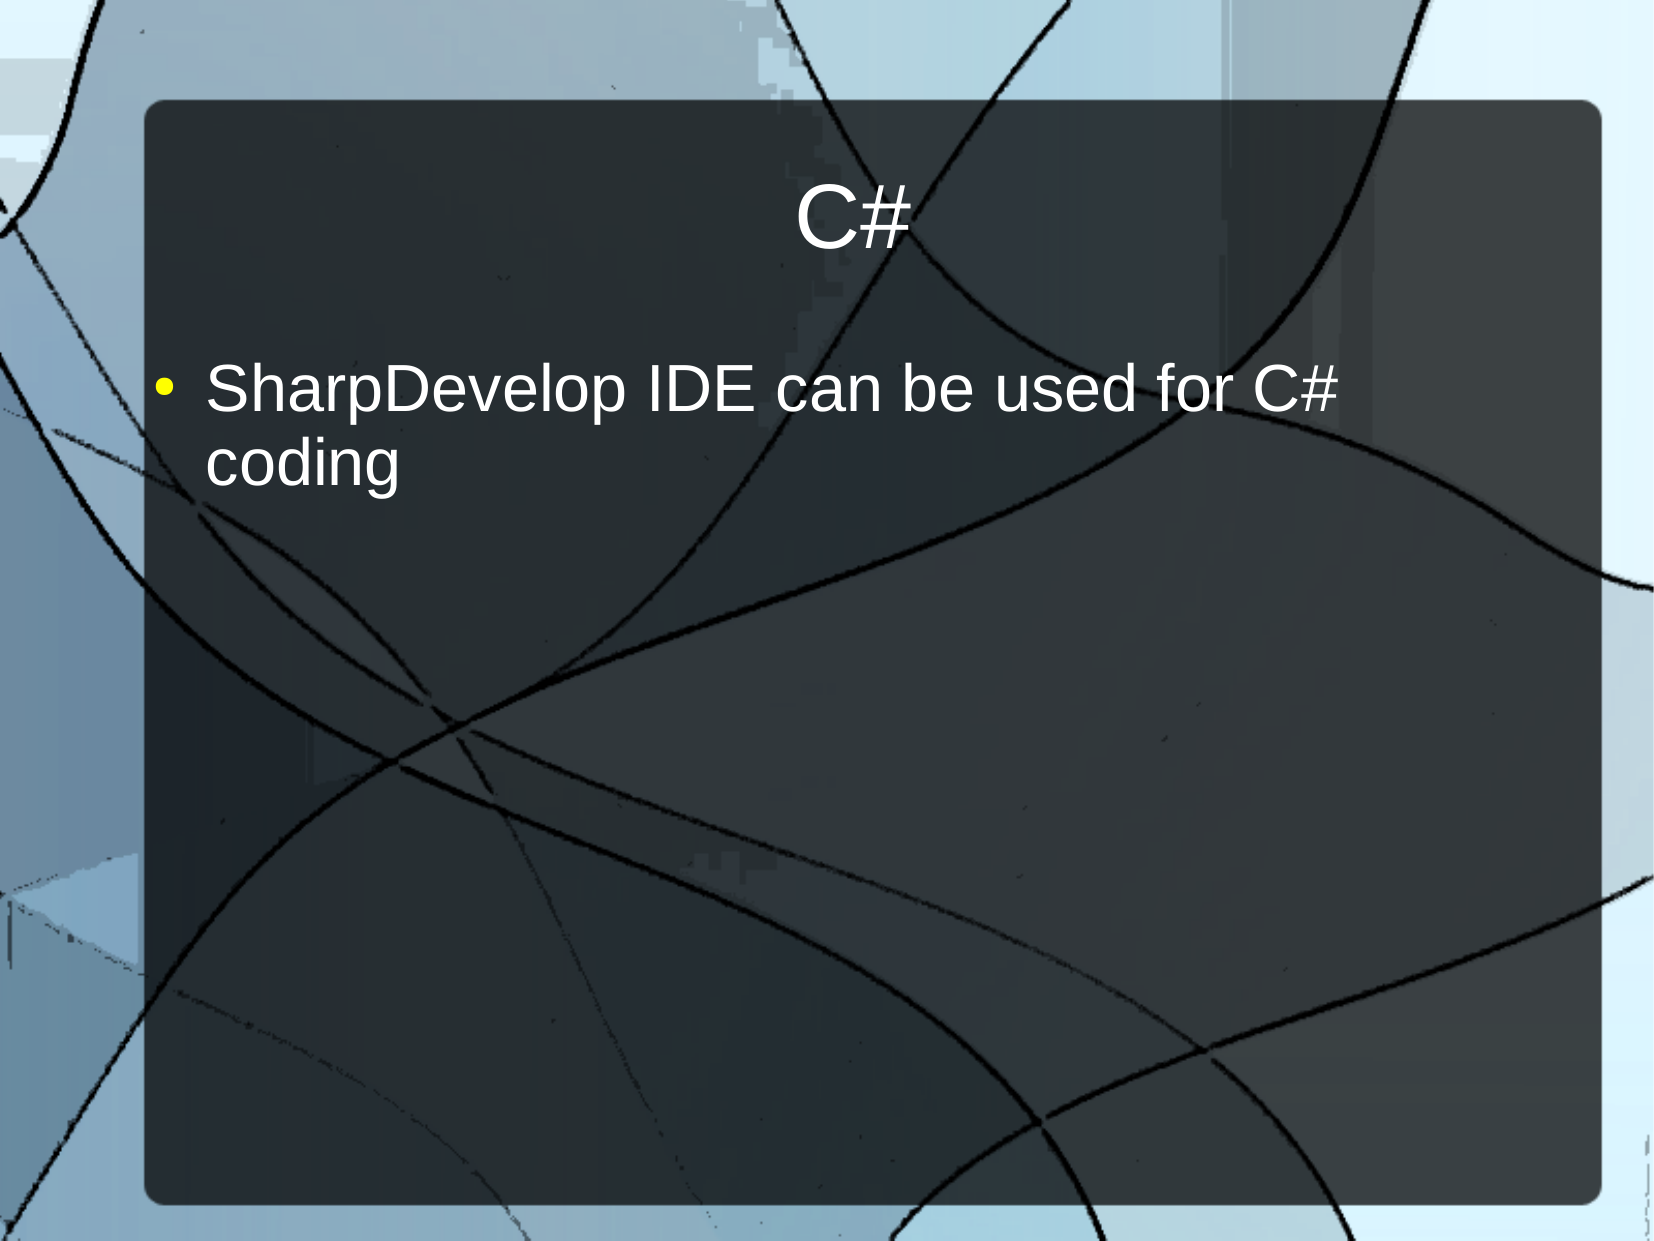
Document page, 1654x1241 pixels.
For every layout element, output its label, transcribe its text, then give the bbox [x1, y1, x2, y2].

list SharpDevelop IDE can be used for C# coding [134, 350, 1516, 1133]
title C# [159, 108, 1583, 325]
picture [0, 0, 1654, 1241]
